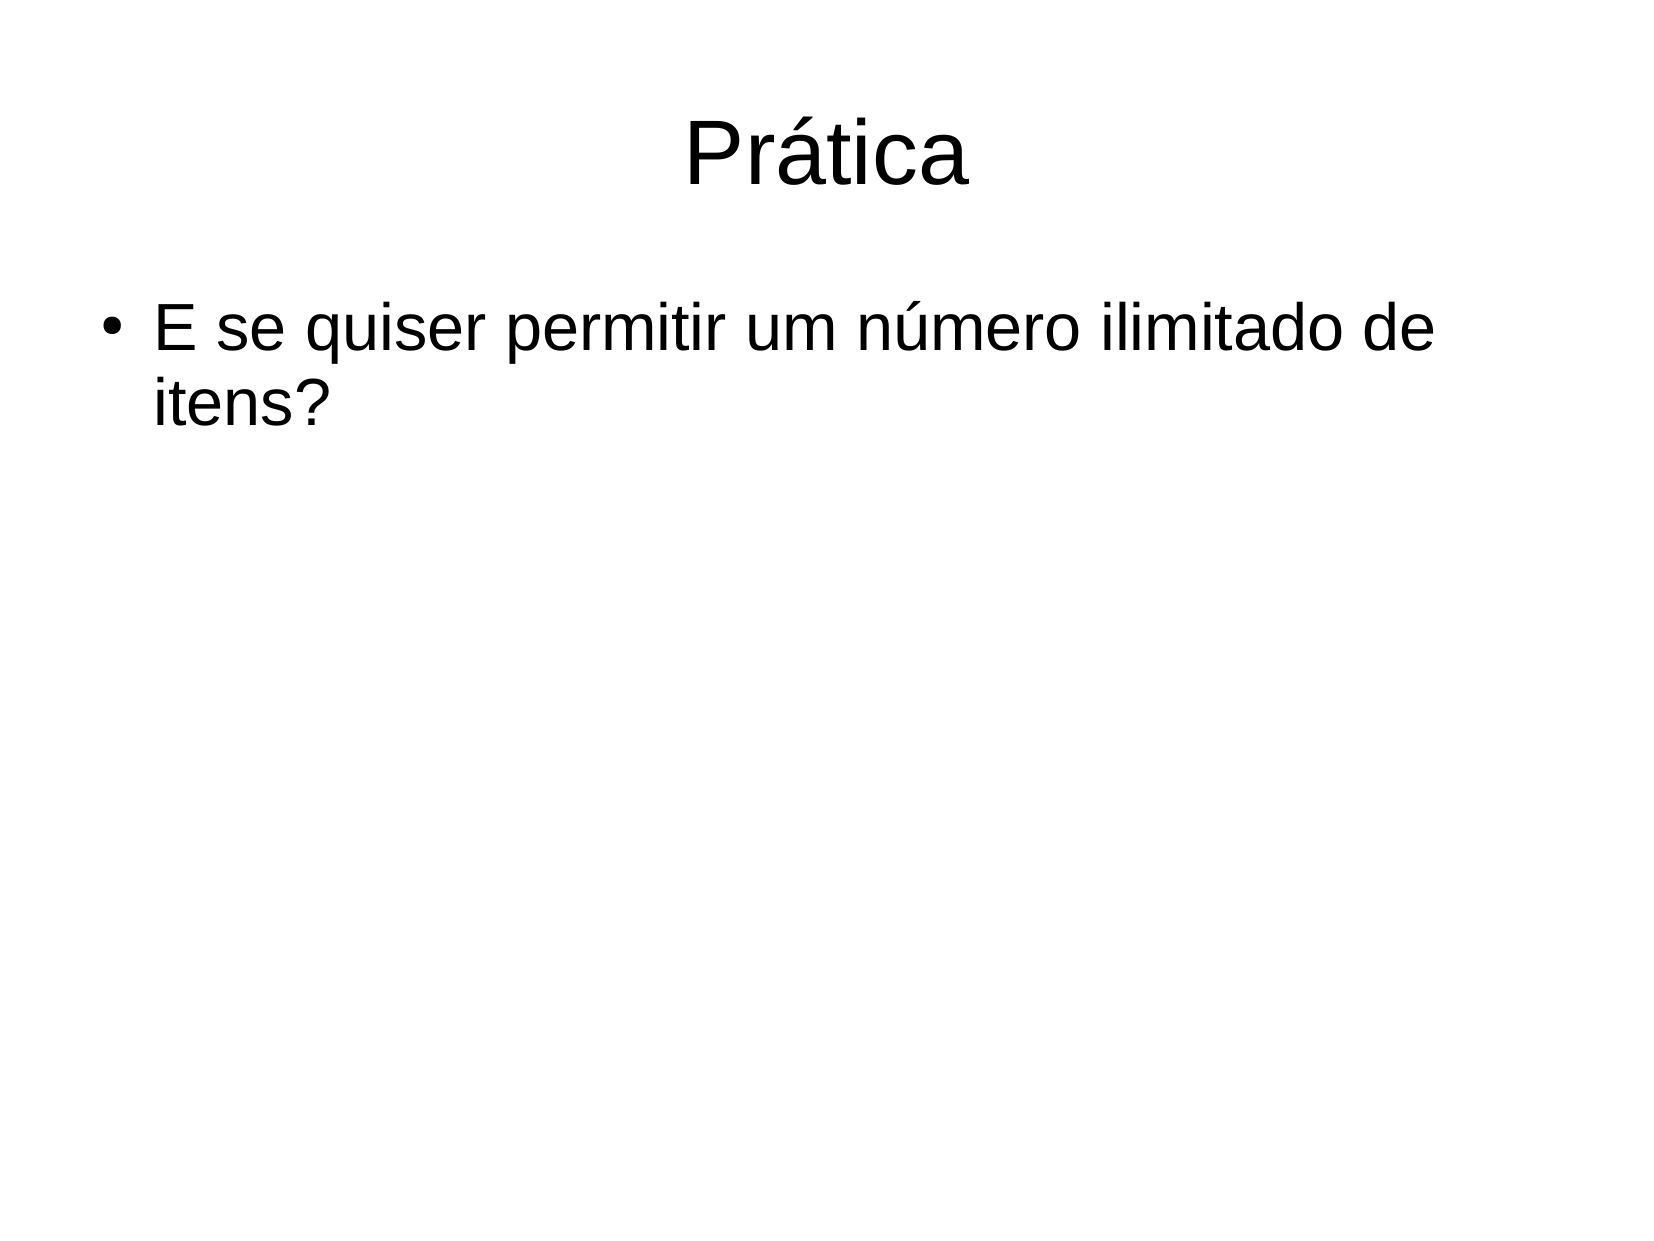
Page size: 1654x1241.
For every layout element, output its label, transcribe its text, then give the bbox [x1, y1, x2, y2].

title Prática [82, 49, 1571, 257]
list E se quiser permitir um número ilimitado de itens? [82, 290, 1571, 1109]
